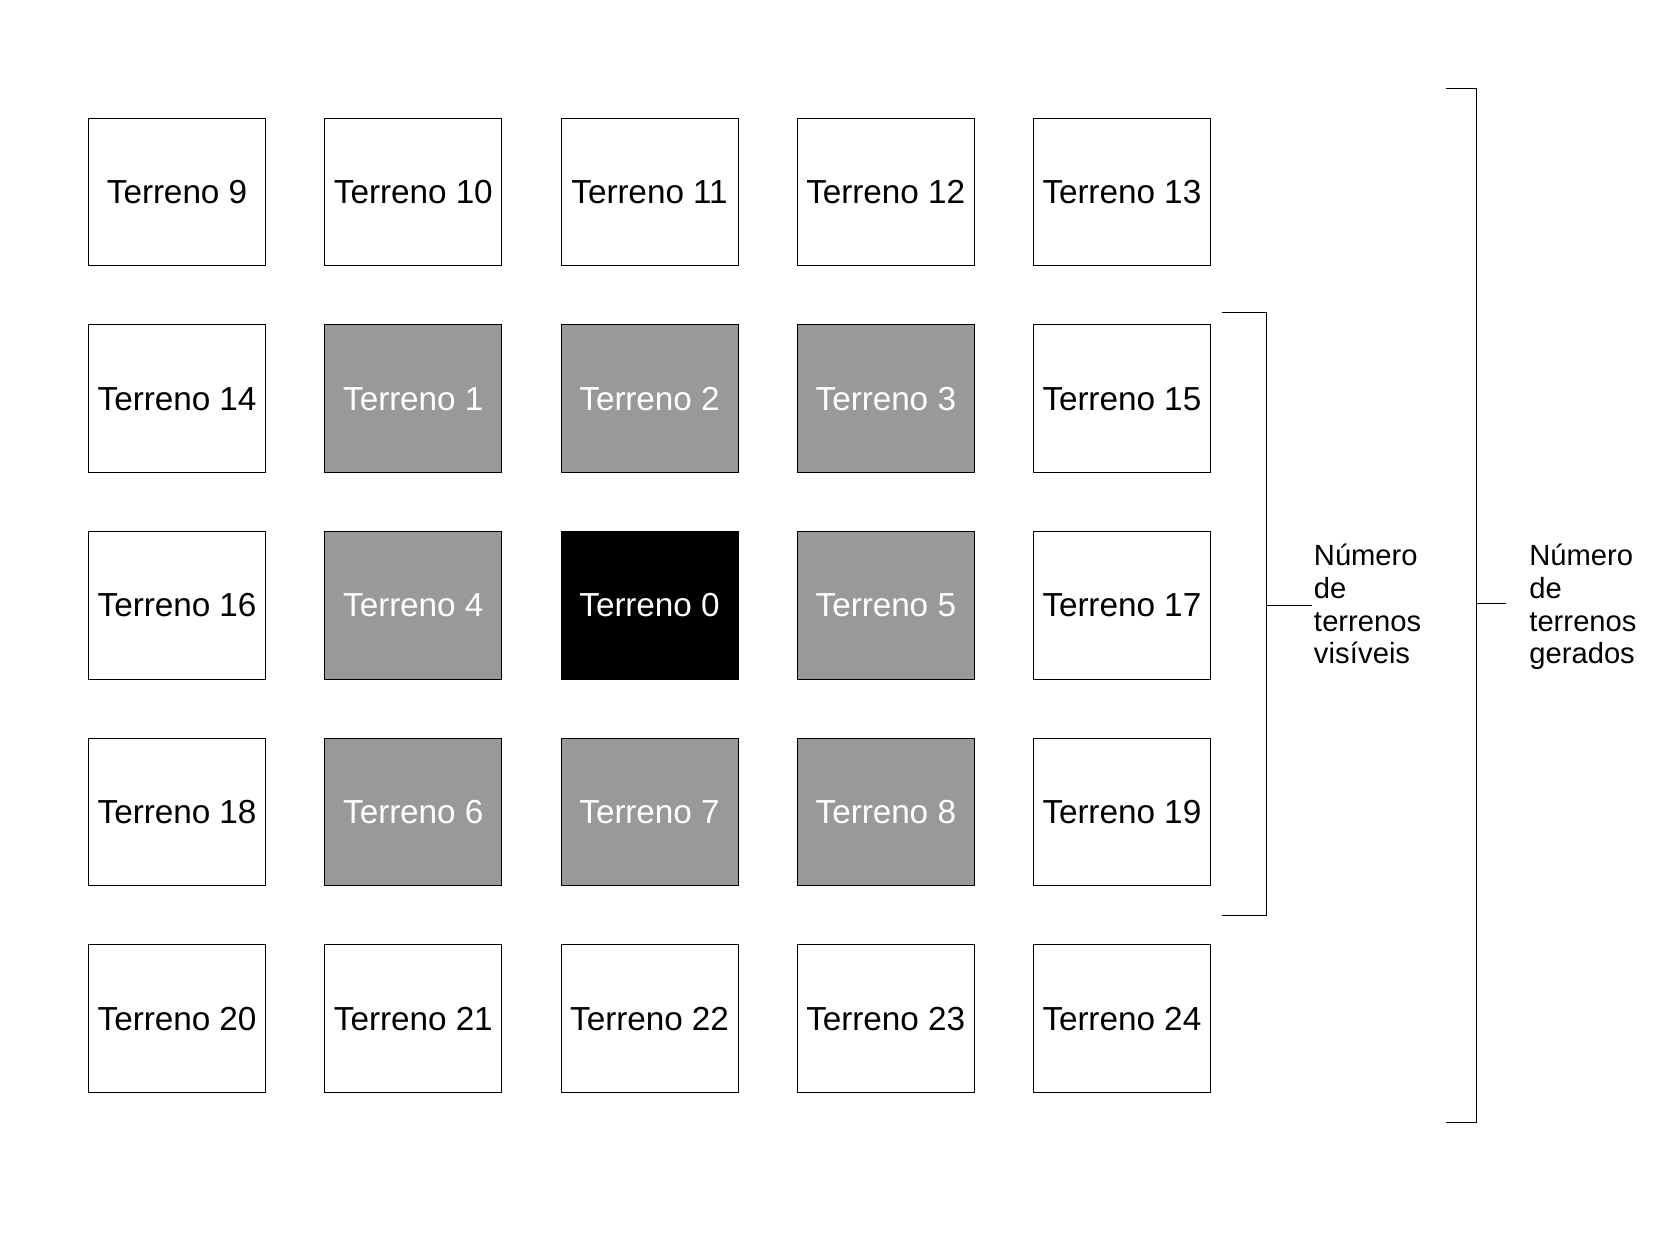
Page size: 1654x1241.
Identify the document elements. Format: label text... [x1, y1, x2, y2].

text_box Terreno 14 [88, 324, 266, 473]
text_box Terreno 21 [324, 944, 502, 1093]
text_box Terreno 19 [1033, 738, 1211, 886]
text_box Terreno 9 [88, 118, 266, 266]
text_box Terreno 16 [88, 531, 266, 680]
text_box Terreno 2 [561, 324, 739, 473]
text_box Terreno 24 [1033, 944, 1211, 1093]
text_box Terreno 18 [88, 738, 266, 886]
text_box Terreno 15 [1033, 324, 1211, 473]
text_box Terreno 13 [1033, 118, 1211, 266]
text_box Terreno 7 [561, 738, 739, 886]
text_box Terreno 4 [324, 531, 502, 680]
text_box Terreno 6 [324, 738, 502, 886]
text_box Terreno 0 [561, 531, 739, 680]
text_box Terreno 22 [561, 944, 739, 1093]
text_box Terreno 12 [797, 118, 975, 266]
text_box Terreno 17 [1033, 531, 1211, 680]
text_box Número de terrenos visíveis [1299, 531, 1477, 678]
text_box Terreno 20 [88, 944, 266, 1093]
text_box Terreno 11 [561, 118, 739, 266]
text_box Terreno 3 [797, 324, 975, 473]
text_box Terreno 23 [797, 944, 975, 1093]
text_box Terreno 5 [797, 531, 975, 680]
text_box Terreno 1 [324, 324, 502, 473]
text_box Terreno 10 [324, 118, 502, 266]
text_box Número de terrenos gerados [1514, 531, 1654, 739]
text_box Terreno 8 [797, 738, 975, 886]
